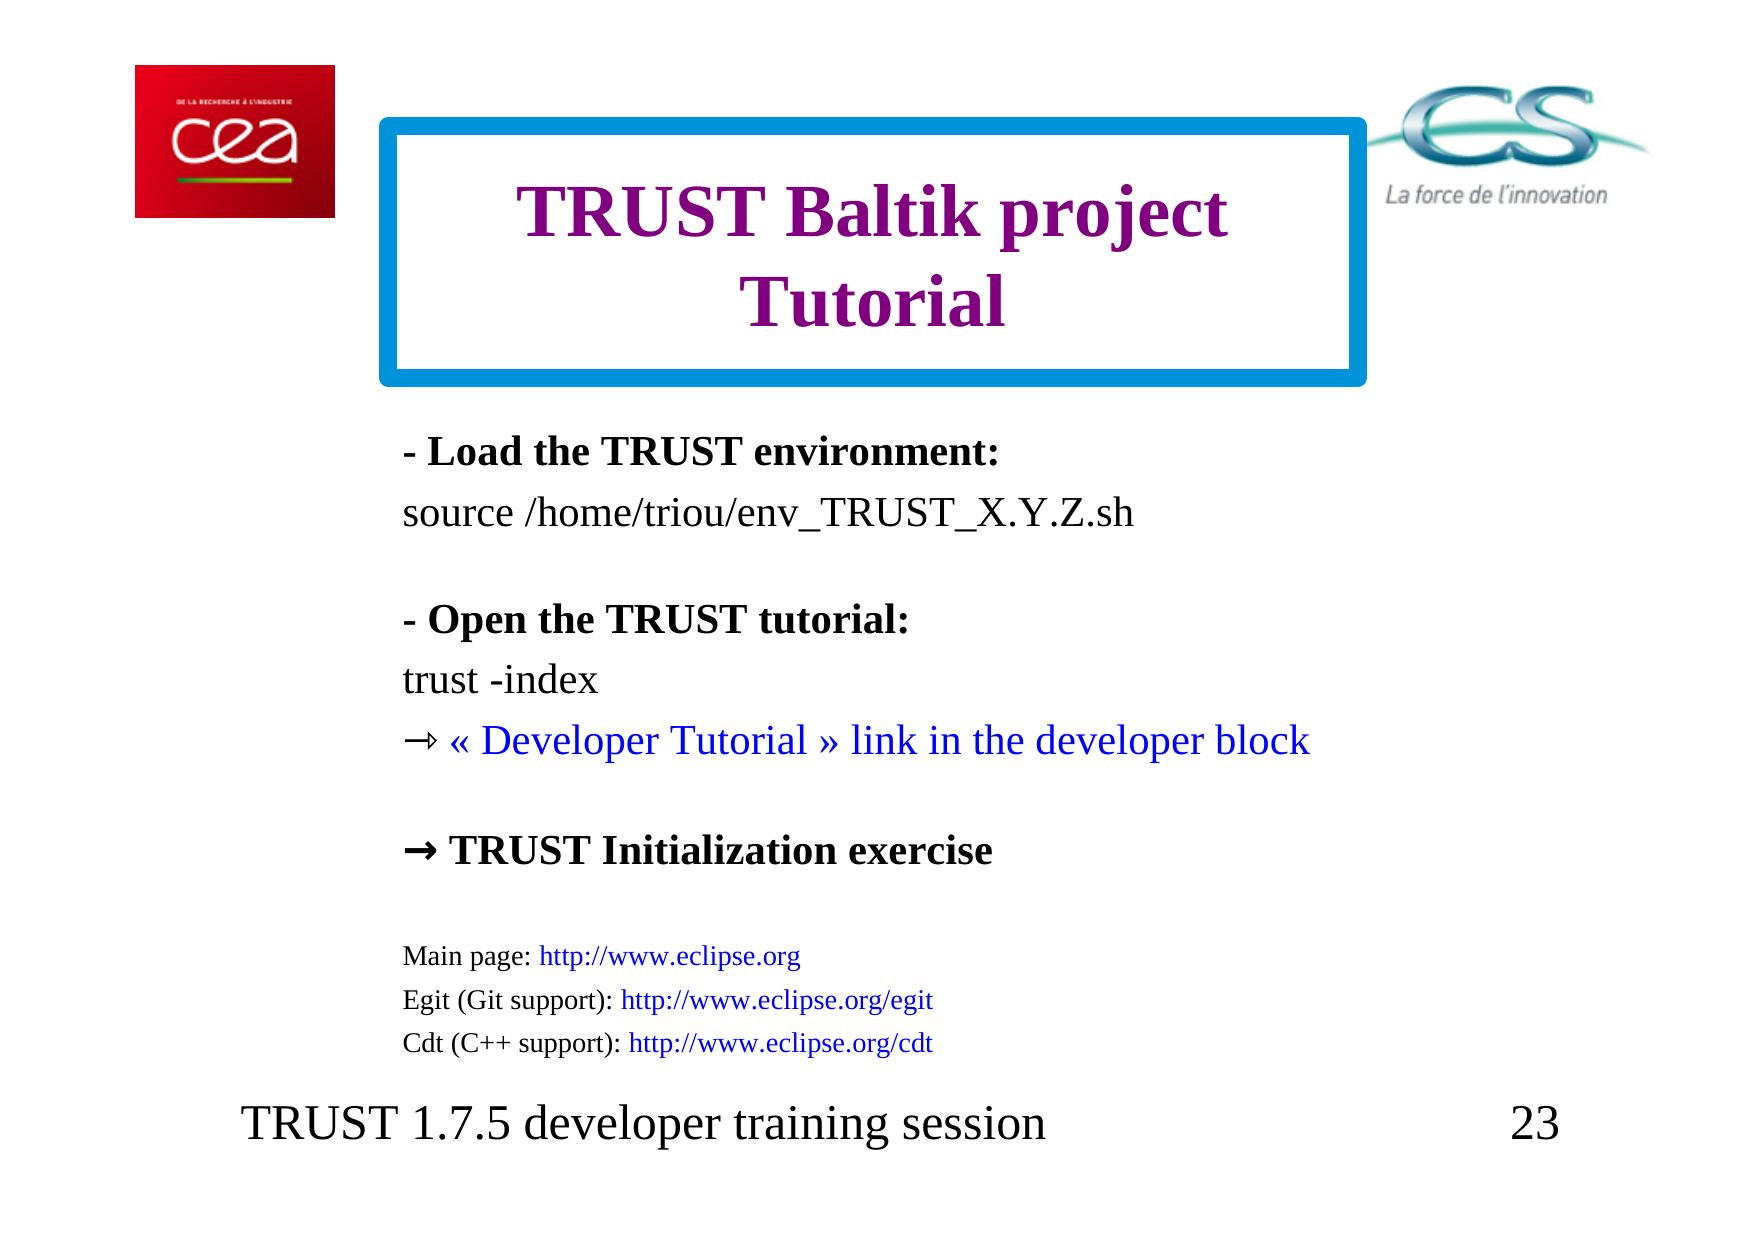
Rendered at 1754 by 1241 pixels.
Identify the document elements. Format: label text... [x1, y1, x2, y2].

list - Load the TRUST environment: source /home/triou/env_TRUST_X.Y.Z.sh - Open the TRUST tutorial: trust -index ⇾ « Developer Tutorial » link in the developer block → TRUST Initialization exercise Main page: http://www.eclipse.org Egit (Git support): http://www.eclipse.org/egit Cdt (C++ support): http://www.eclipse.org/cdt [355, 415, 1500, 1072]
title TRUST Baltik project Tutorial [388, 125, 1358, 378]
picture [135, 65, 335, 218]
picture [1340, 73, 1662, 218]
